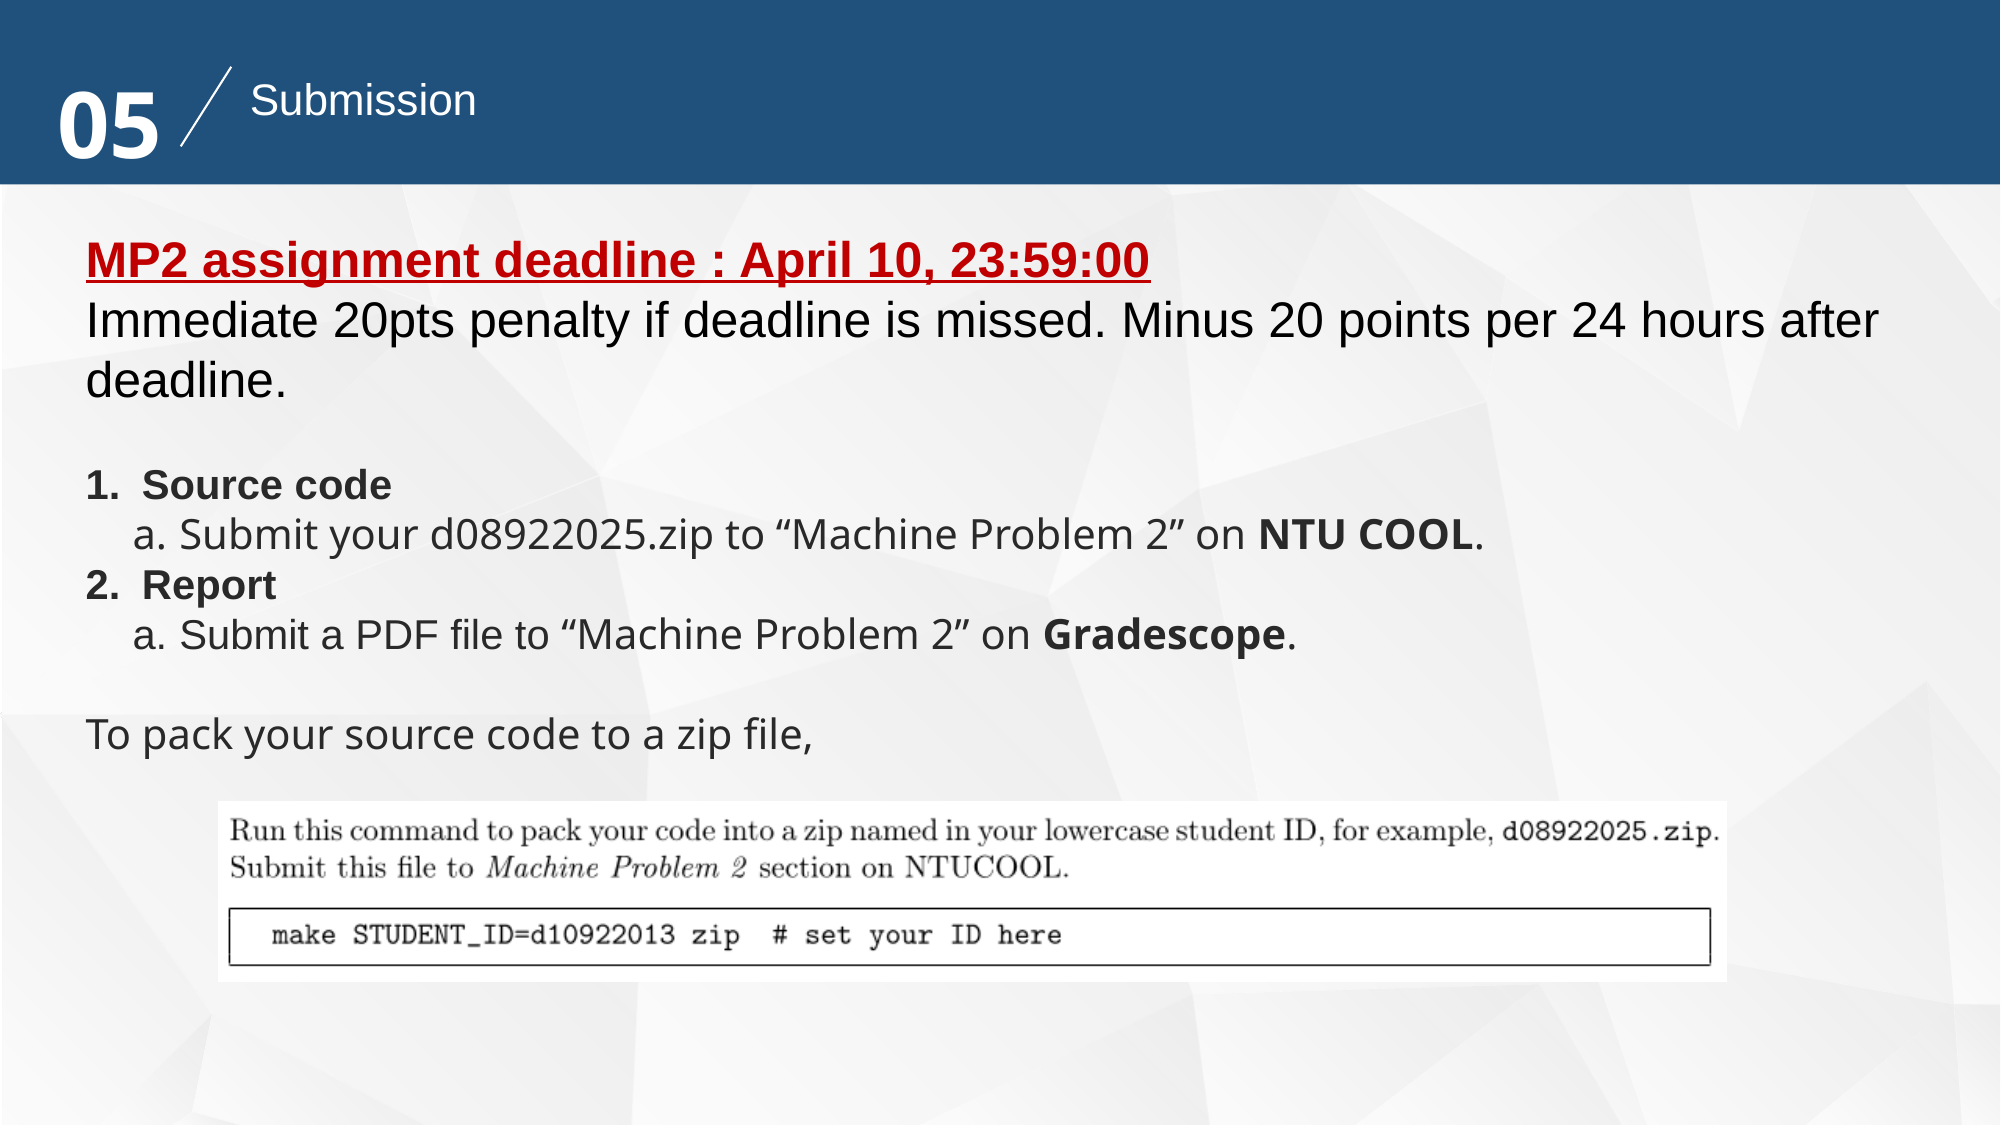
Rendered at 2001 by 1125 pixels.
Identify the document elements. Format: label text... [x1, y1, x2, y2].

text_box MP2 assignment deadline : April 10, 23:59:00 Immediate 20pts penalty if deadline is missed. Minus 20 points per 24 hours after deadline. Source code Submit your d08922025.zip to “Machine Problem 2” on NTU COOL. Report Submit a PDF file to “Machine Problem 2” on Gradescope. To pack your source code to a zip file, [71, 213, 1974, 772]
list 05 [43, 52, 185, 218]
picture [0, 0, 2001, 1125]
list Submission [235, 57, 1131, 139]
